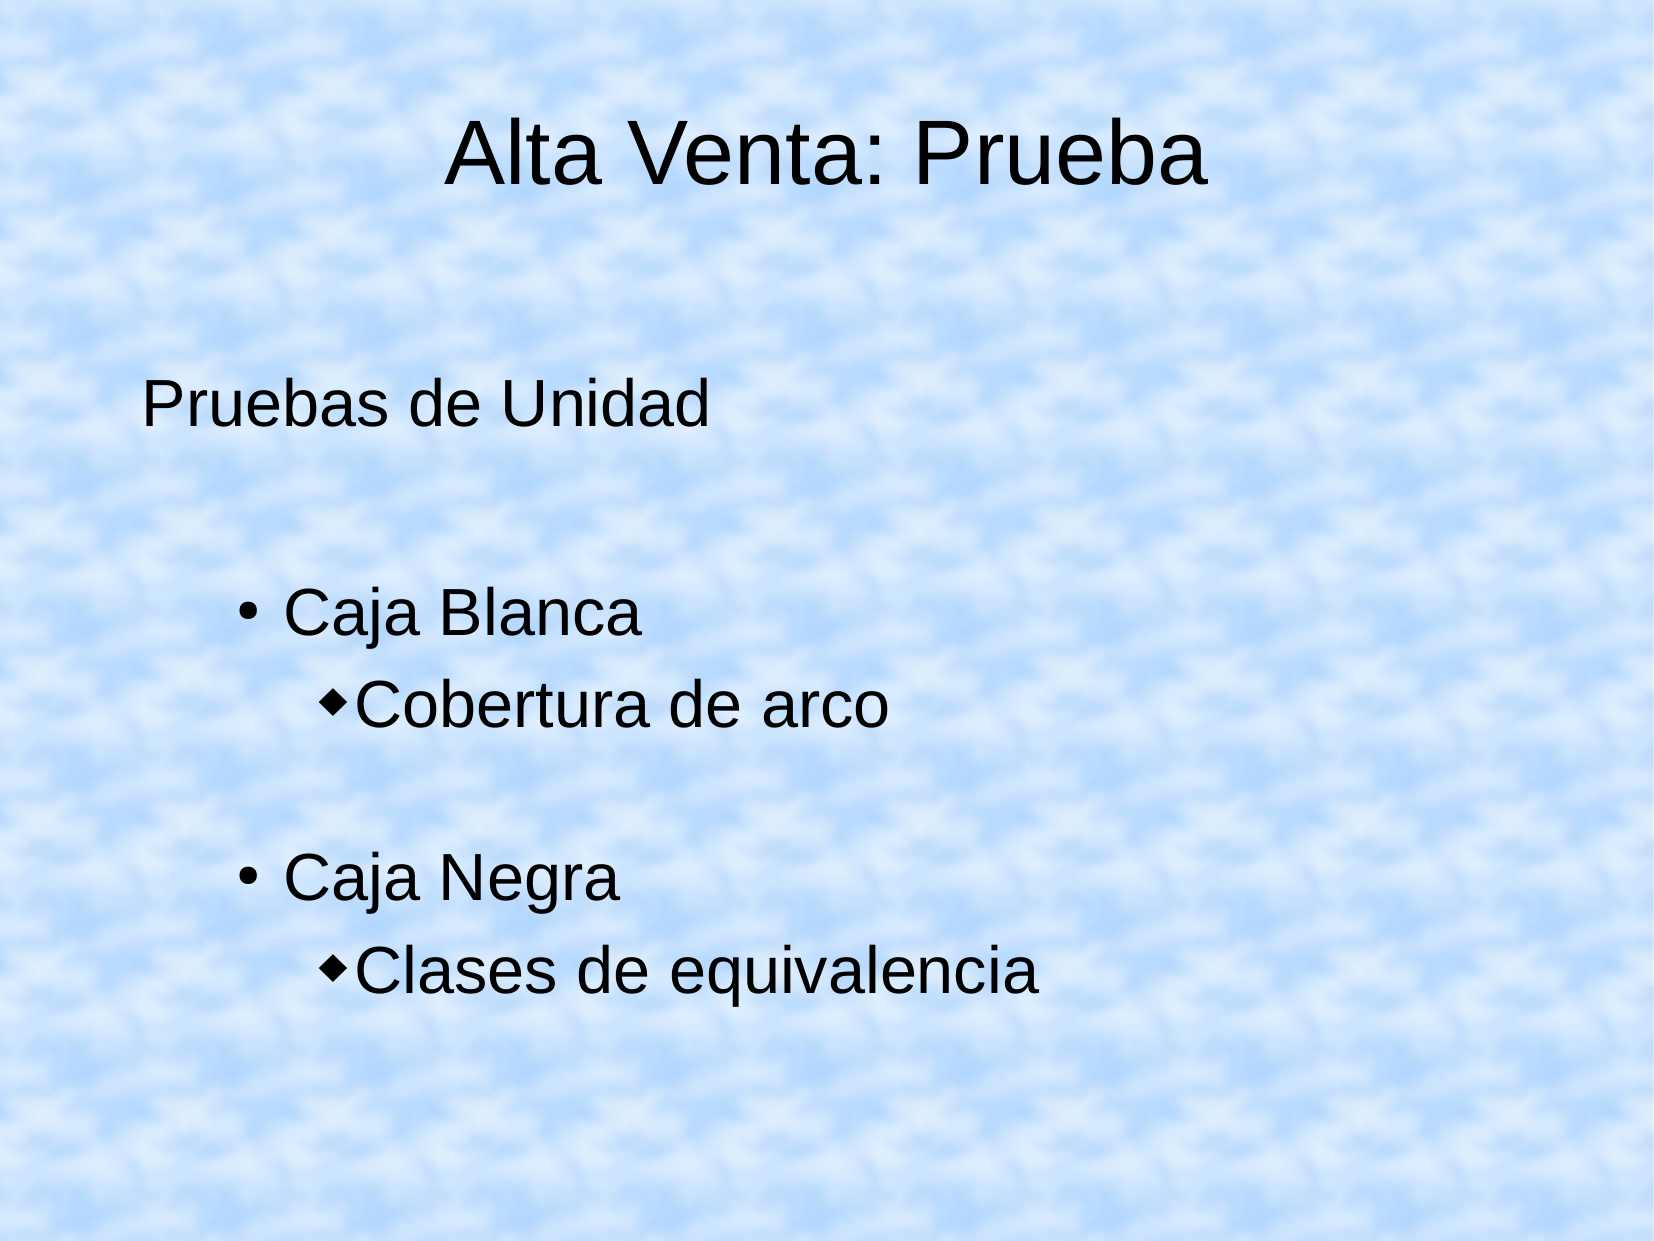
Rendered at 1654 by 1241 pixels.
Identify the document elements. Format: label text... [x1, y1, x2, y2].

title Alta Venta: Prueba [82, 49, 1571, 257]
picture [0, 0, 1654, 1241]
list Pruebas de Unidad Caja Blanca Cobertura de arco Caja Negra Clases de equivalencia [70, 366, 1560, 1086]
